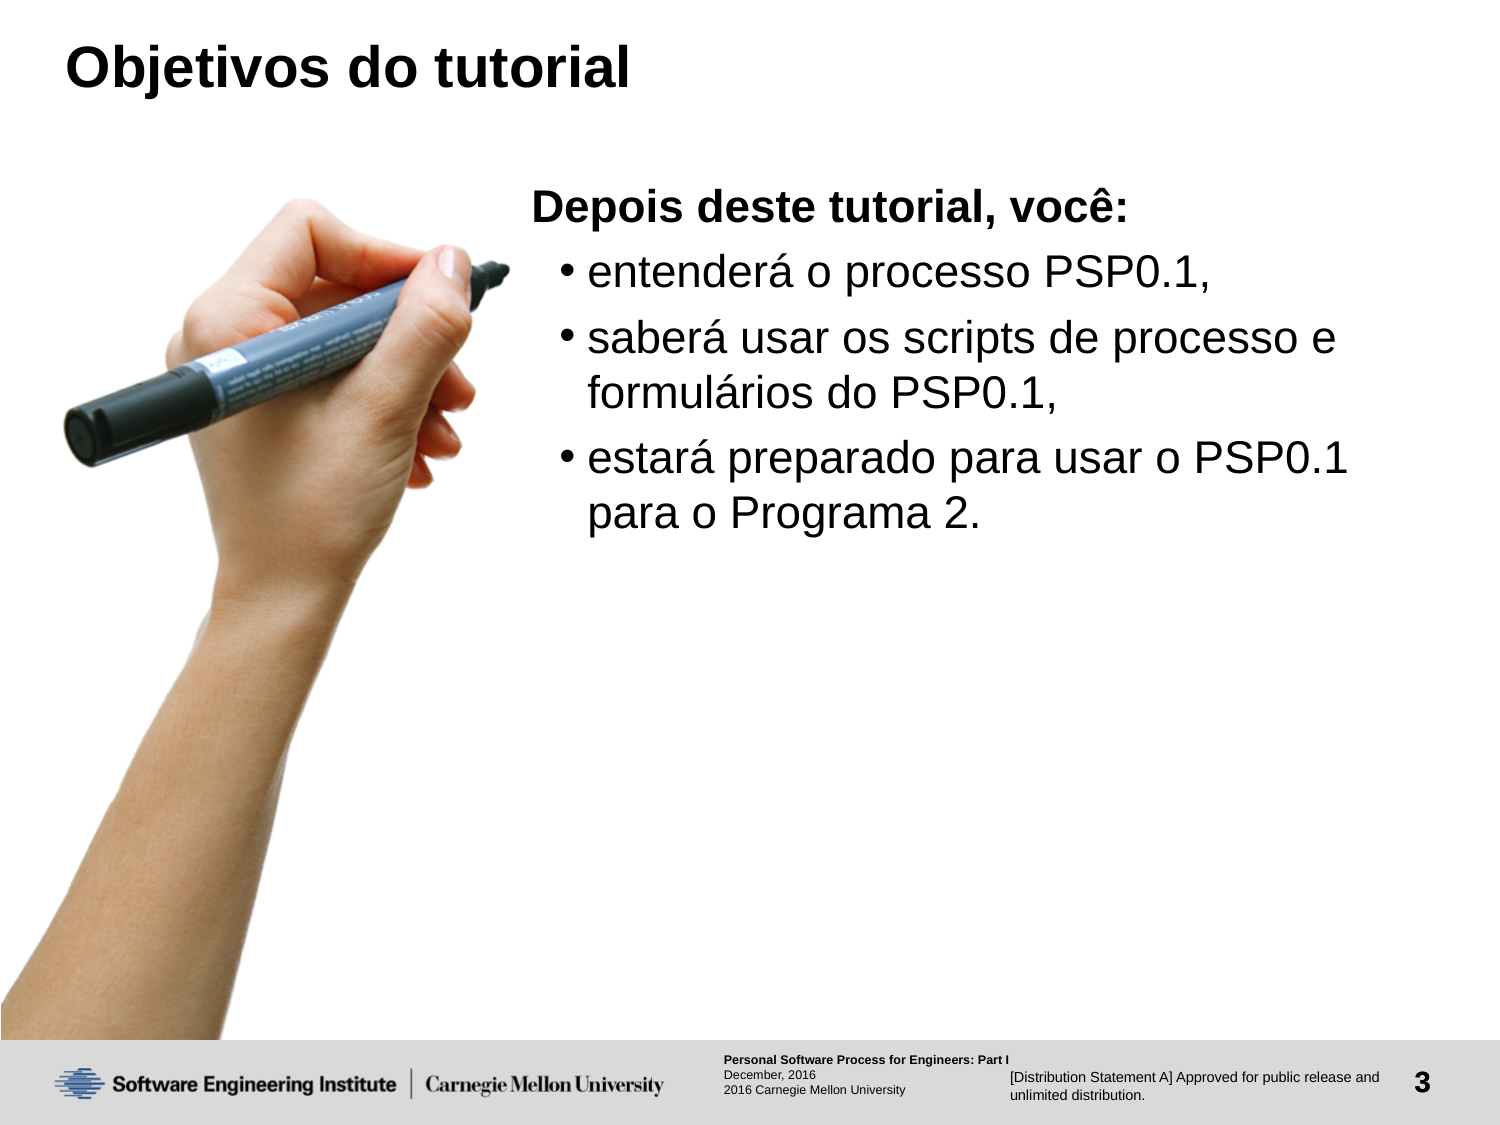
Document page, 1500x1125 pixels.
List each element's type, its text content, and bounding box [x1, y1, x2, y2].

list Depois deste tutorial, você: entenderá o processo PSP0.1, saberá usar os scripts de processo e formulários do PSP0.1, estará preparado para usar o PSP0.1 para o Programa 2. [531, 176, 1432, 1000]
picture [1, 180, 532, 1040]
picture [46, 1061, 673, 1104]
title Objetivos do tutorial [65, 37, 1313, 148]
